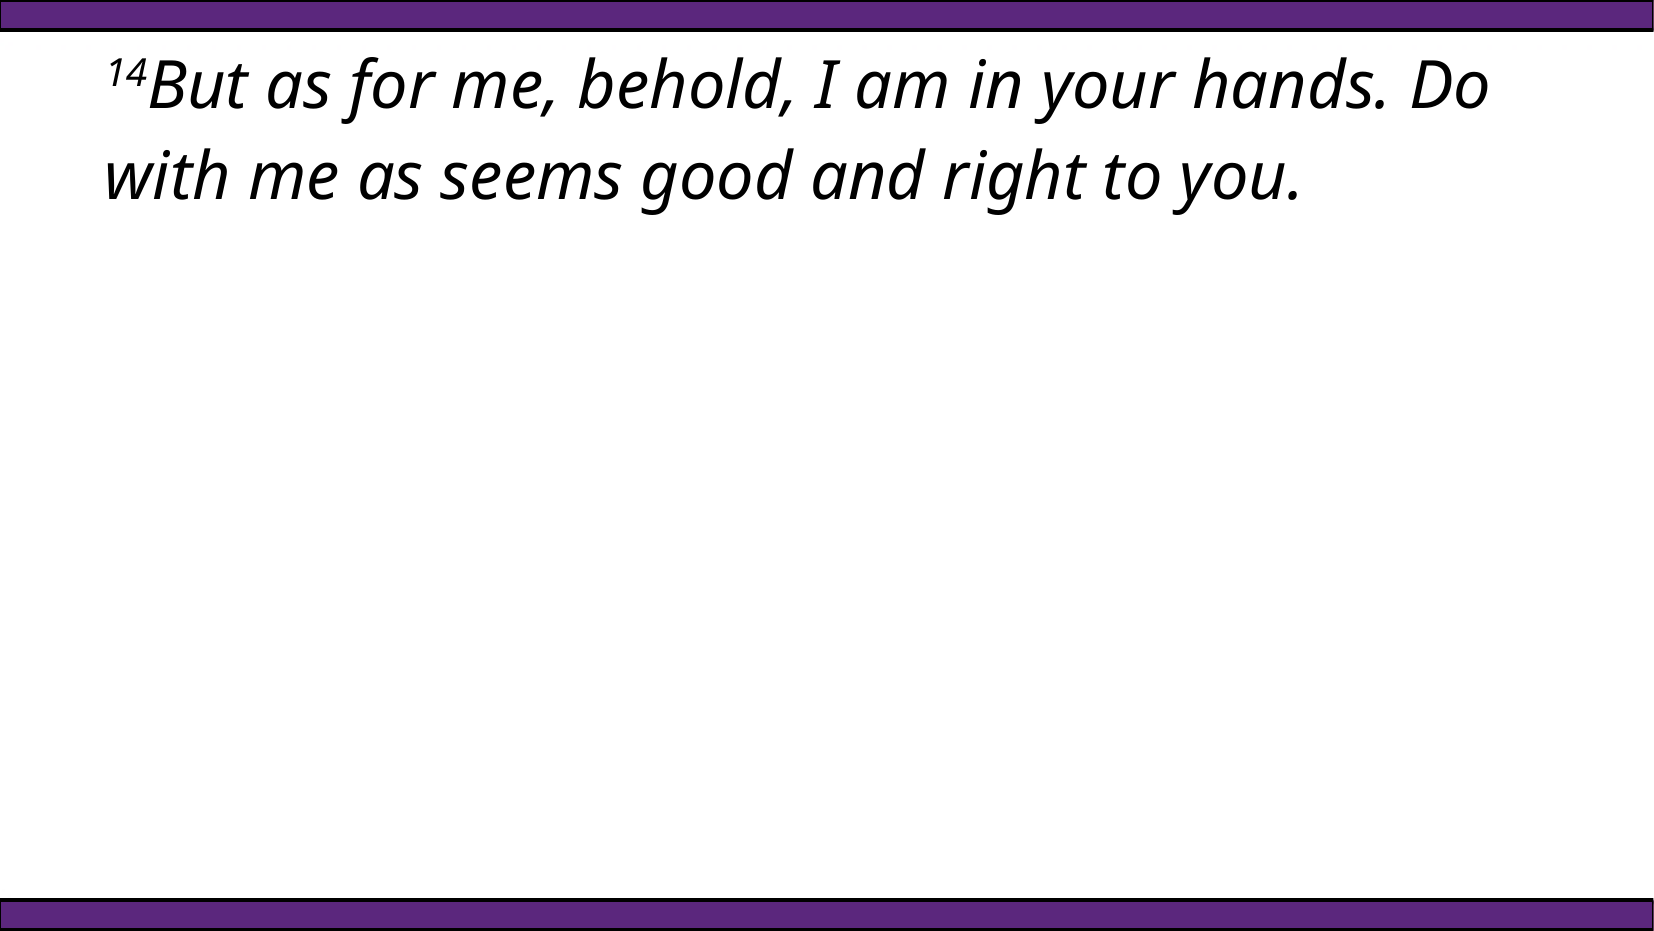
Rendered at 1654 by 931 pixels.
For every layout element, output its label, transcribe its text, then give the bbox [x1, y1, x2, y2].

text_box 14But as for me, behold, I am in your hands. Do with me as seems good and right to you. [90, 30, 1576, 223]
picture [0, 31, 1654, 900]
text_box [0, 900, 1654, 931]
text_box [0, 0, 1654, 31]
